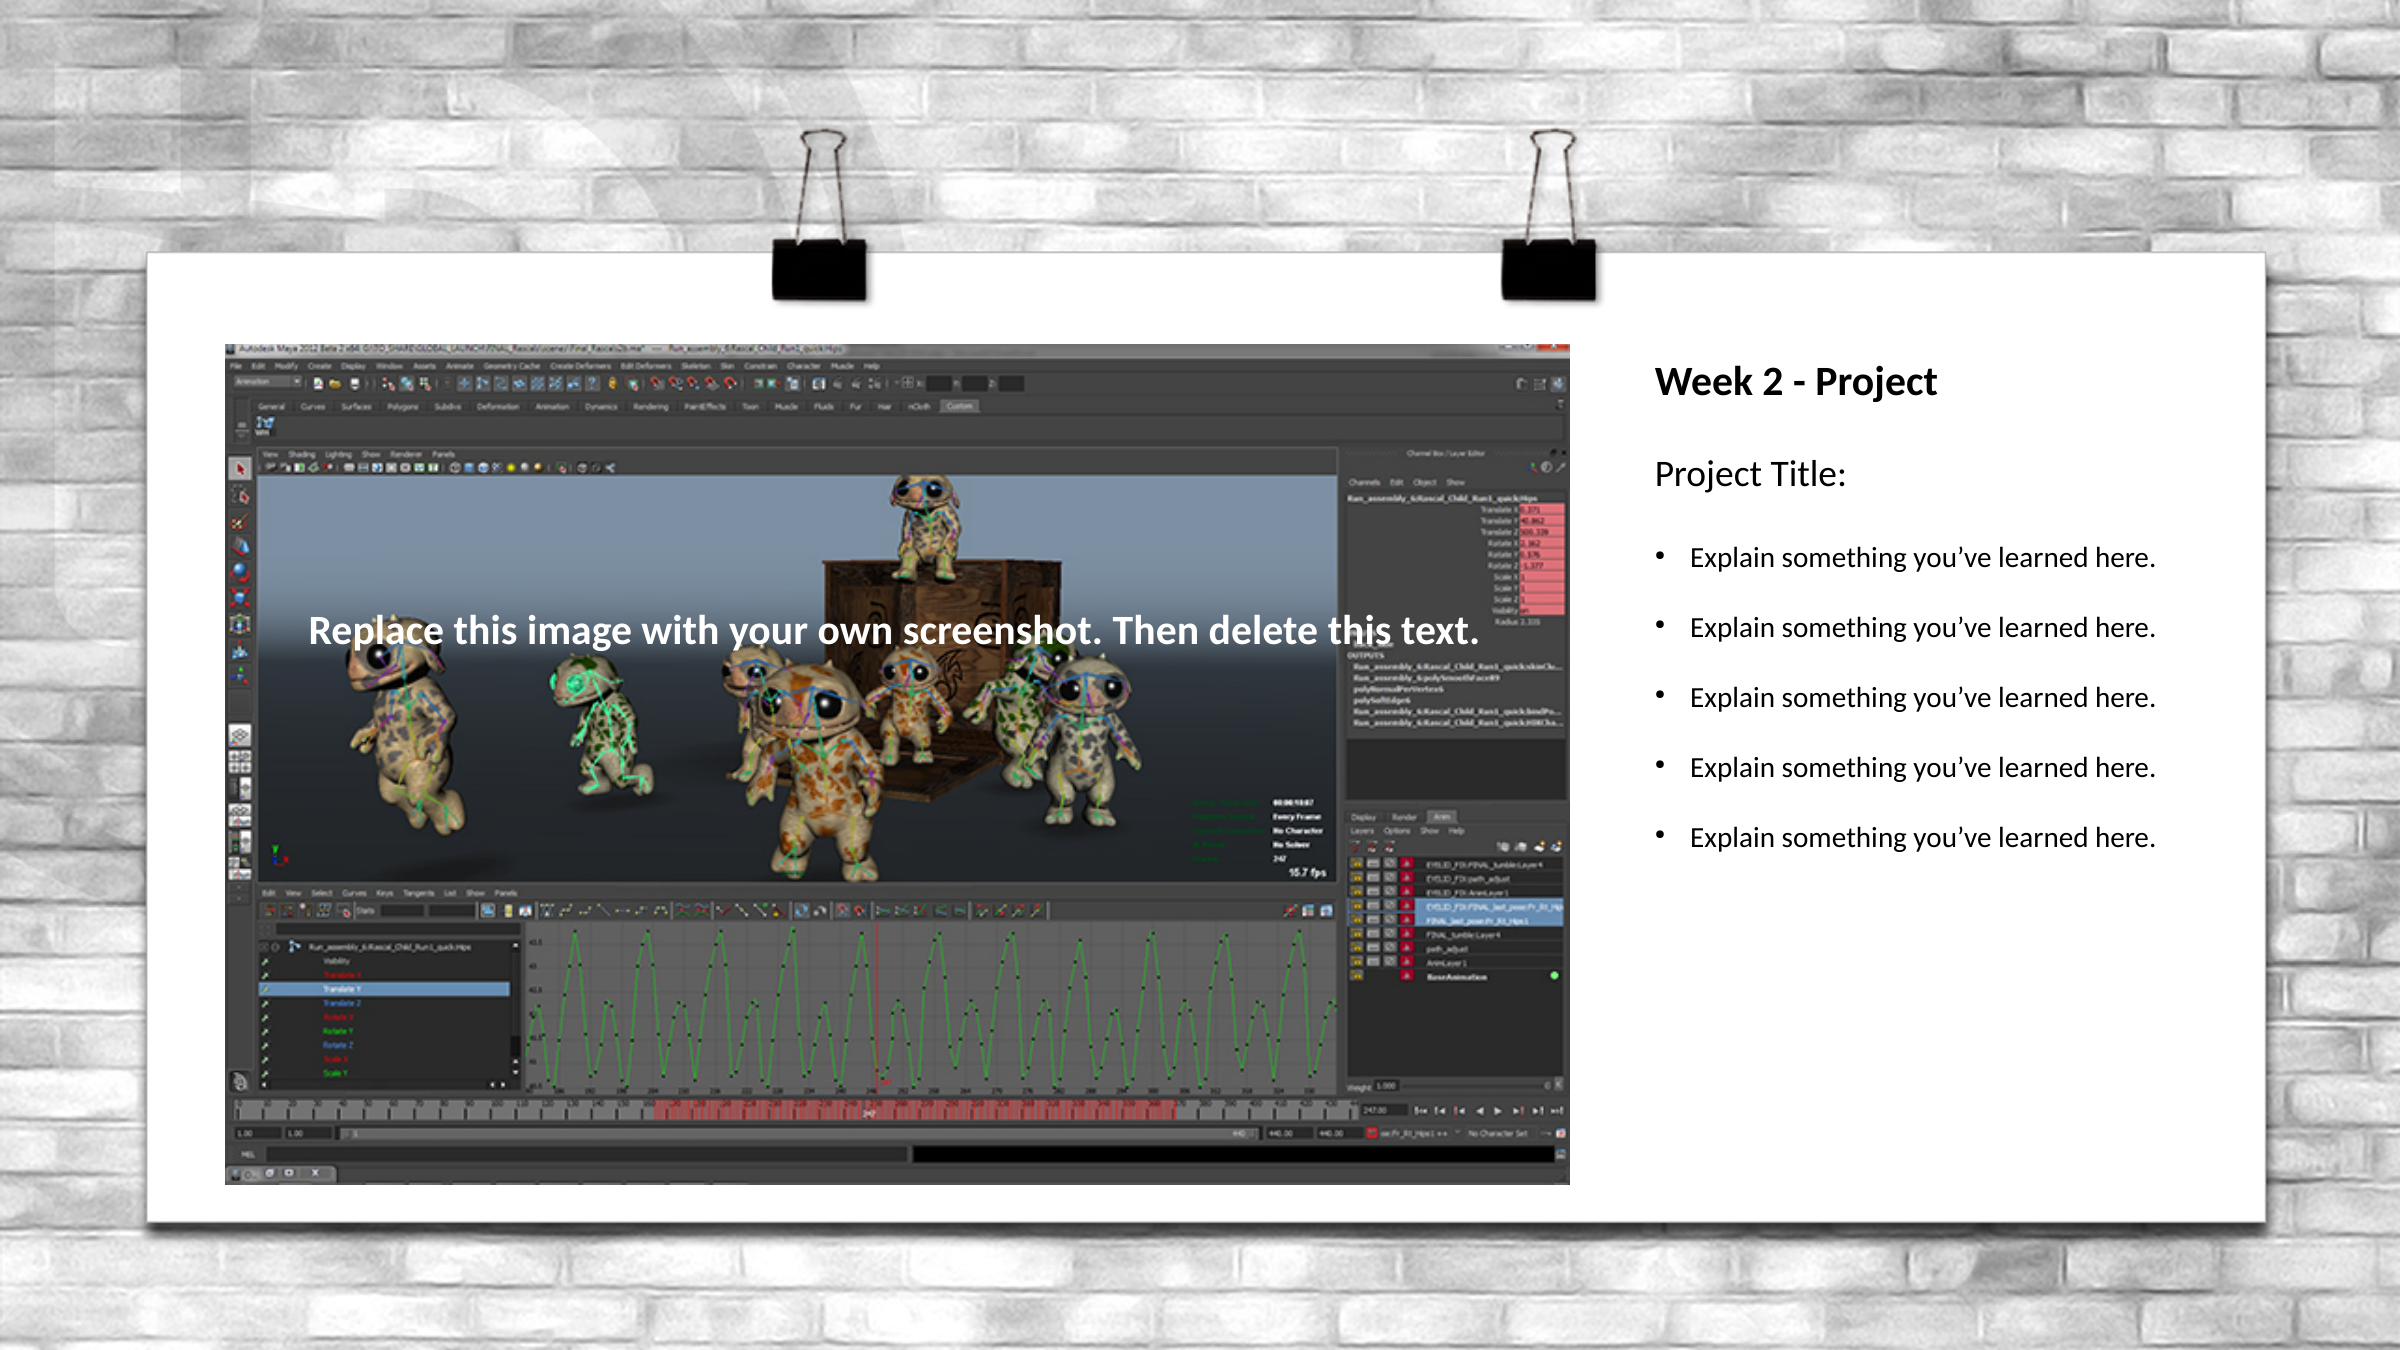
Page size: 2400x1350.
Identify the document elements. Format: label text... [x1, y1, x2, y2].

text_box Replace this image with your own screenshot. Then delete this text. [245, 595, 1545, 661]
text_box Week 2 - Project Project Title: Explain something you’ve learned here. Explain something you’ve learned here. Explain something you’ve learned here. Explain something you’ve learned here. Explain something you’ve learned here. [1639, 346, 2250, 896]
picture [0, 0, 2400, 1350]
